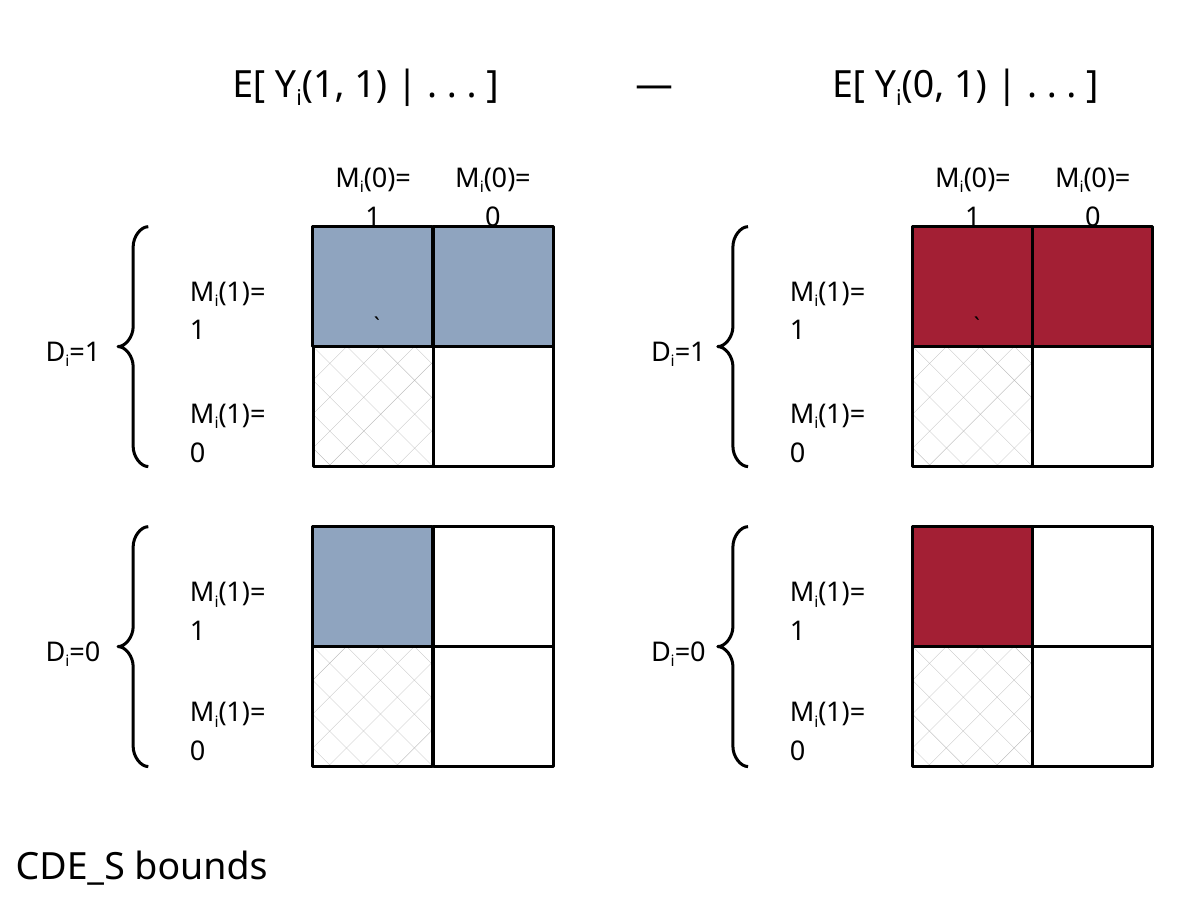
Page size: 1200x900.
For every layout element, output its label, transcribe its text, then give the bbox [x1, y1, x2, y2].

text_box Mi(1)=0 [175, 387, 296, 549]
text_box Mi(1)=1 [175, 265, 296, 387]
text_box Di=1 [618, 325, 731, 438]
text_box Mi(1)=0 [175, 685, 296, 832]
text_box Mi(0)=1 [912, 168, 1032, 313]
text_box [912, 526, 1153, 767]
text_box Mi(0)=1 [313, 168, 433, 313]
text_box Mi(0)=0 [1032, 151, 1153, 313]
text_box Di=0 [618, 625, 731, 738]
text_box Di=0 [125, 638, 133, 655]
text_box [312, 226, 554, 467]
text_box [912, 313, 1153, 467]
text_box E[ Yi(0, 1) | . . . ] [792, 50, 1138, 168]
text_box Mi(1)=0 [775, 685, 895, 848]
text_box Di=1 [125, 338, 133, 355]
text_box Di=0 [13, 625, 131, 738]
text_box [312, 526, 554, 767]
text_box Mi(1)=1 [175, 565, 296, 685]
text_box Di=0 [725, 625, 739, 738]
text_box Mi(1)=0 [775, 387, 895, 549]
text_box Di=1 [13, 325, 131, 438]
text_box Mi(1)=1 [775, 265, 895, 387]
text_box Mi(1)=1 [775, 565, 895, 685]
text_box CDE_S bounds [0, 832, 586, 891]
text_box — [615, 50, 693, 113]
text_box E[ Yi(1, 1) | . . . ] [193, 50, 539, 168]
text_box Di=1 [725, 325, 739, 438]
text_box Mi(0)=0 [433, 151, 553, 313]
